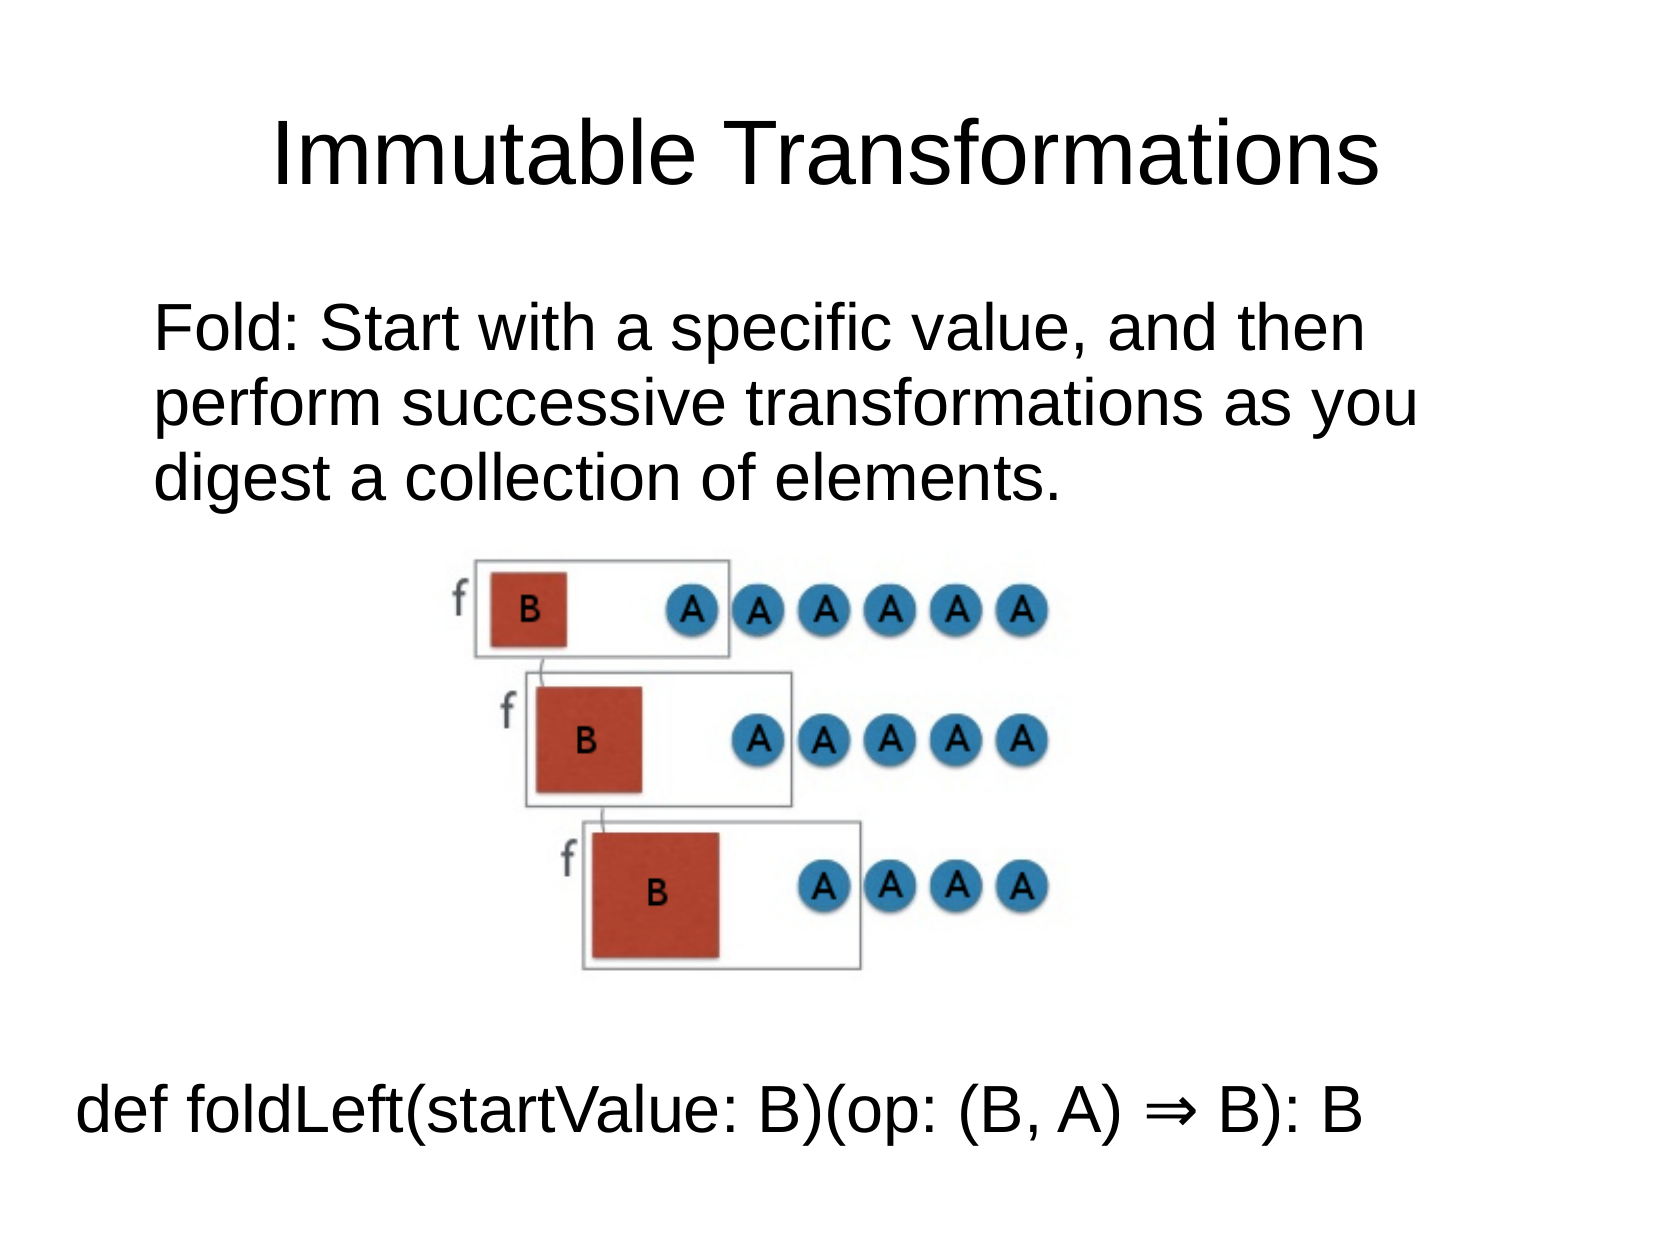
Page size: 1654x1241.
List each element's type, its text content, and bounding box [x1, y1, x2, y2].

text_box def foldLeft(startValue: B)(op: (B, A) ⇒ B): B [60, 1065, 1411, 1155]
picture [363, 514, 1171, 1051]
list Fold: Start with a specific value, and then perform successive transformations as you digest a collection of elements. [82, 290, 1571, 1010]
title Immutable Transformations [82, 49, 1571, 257]
